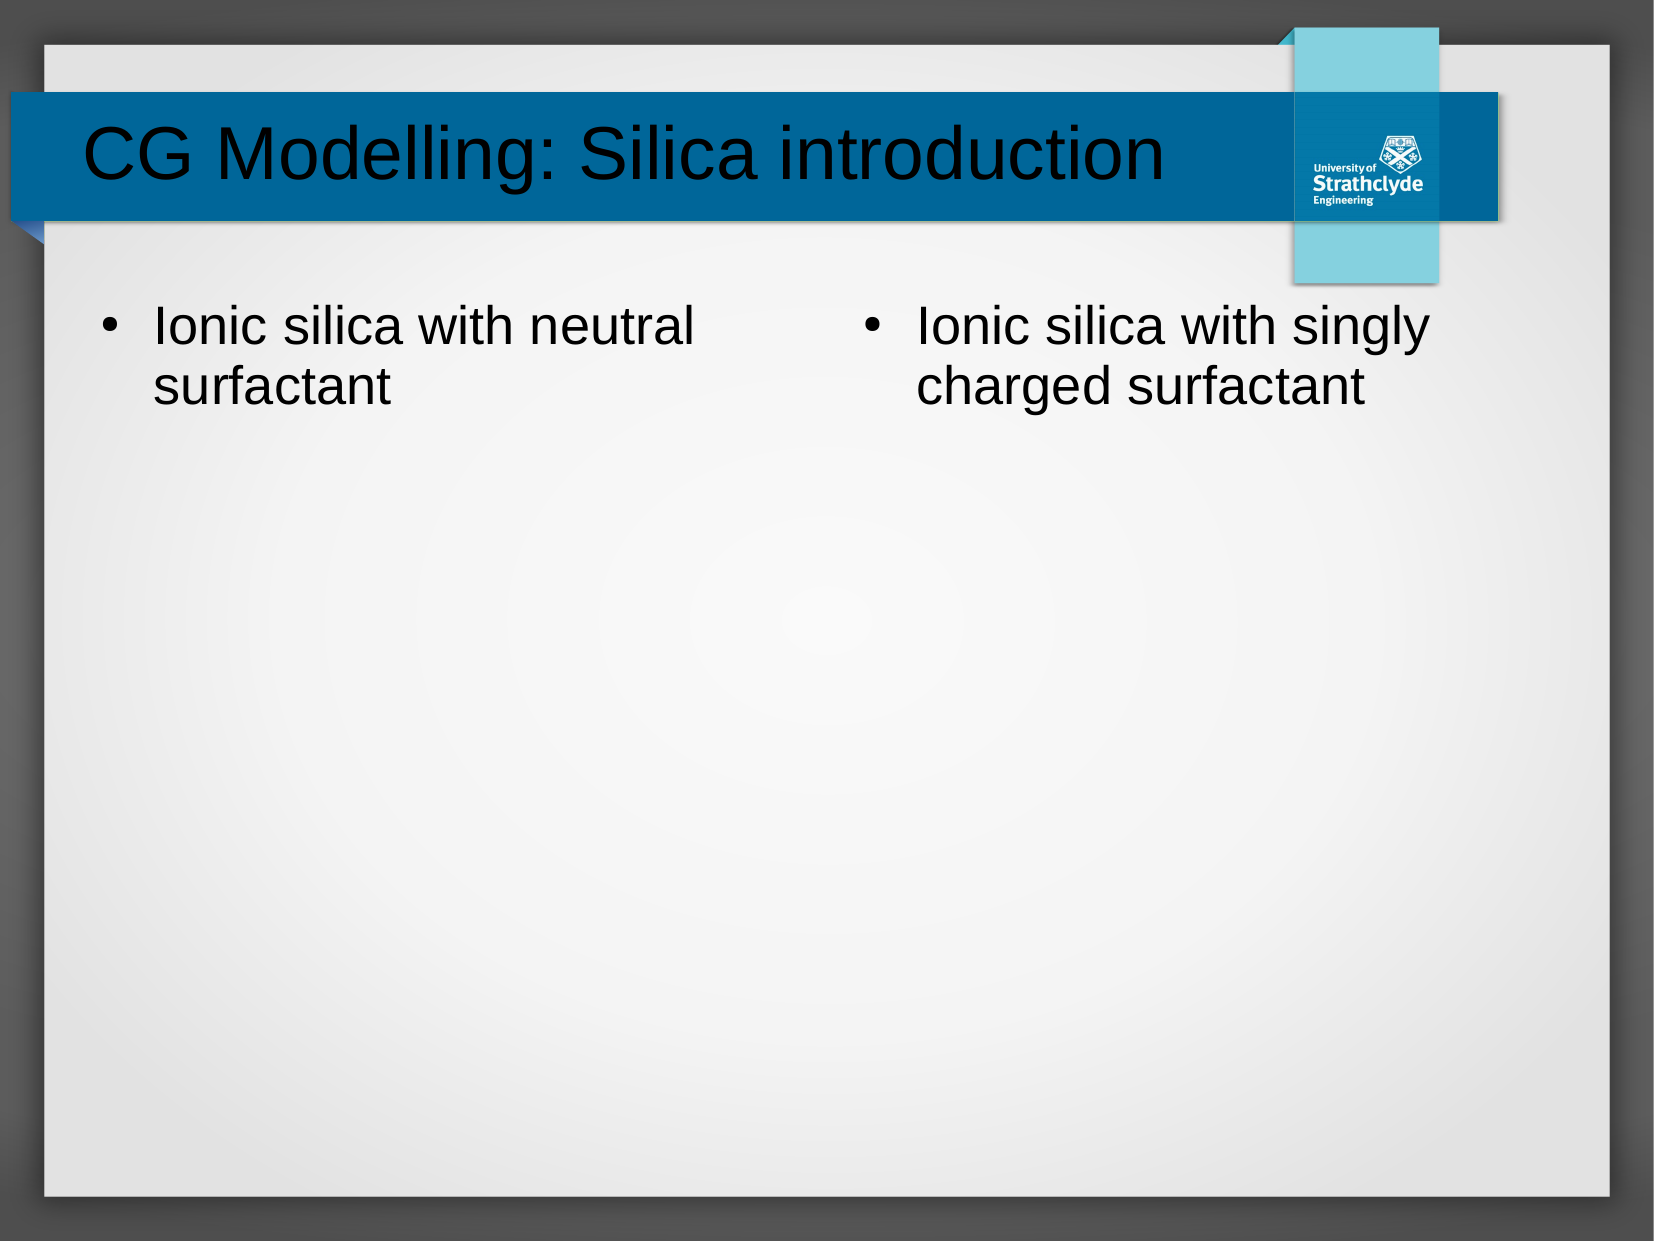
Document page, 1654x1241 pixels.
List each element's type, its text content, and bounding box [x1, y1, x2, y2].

picture [0, 0, 1654, 1241]
list Ionic silica with singly charged surfactant [845, 295, 1572, 1015]
list Ionic silica with neutral surfactant [82, 295, 809, 1015]
title CG Modelling: Silica introduction [82, 94, 1264, 213]
